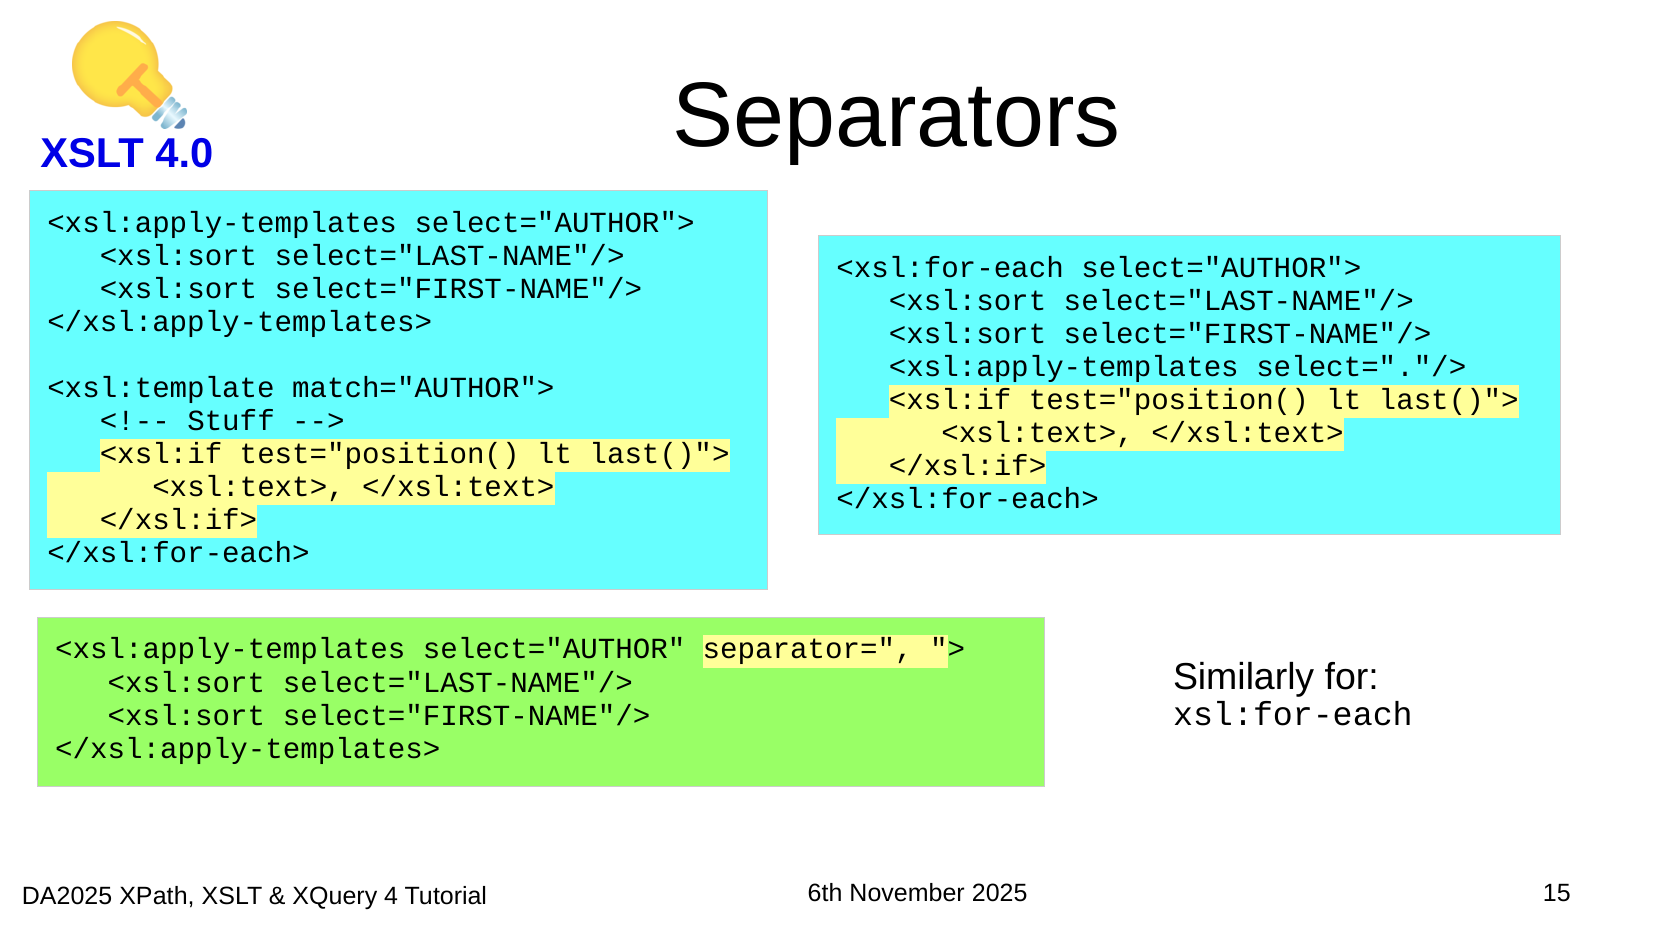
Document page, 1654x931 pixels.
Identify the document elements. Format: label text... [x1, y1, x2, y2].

text_box <xsl:apply-templates select="AUTHOR" separator=", "> <xsl:sort select="LAST-NAME"/> <xsl:sort select="FIRST-NAME"/> </xsl:apply-templates> [37, 617, 1045, 787]
text_box Similarly for: xsl:for-each [1158, 648, 1479, 743]
title Separators [222, 37, 1571, 193]
text_box <xsl:for-each select="AUTHOR"> <xsl:sort select="LAST-NAME"/> <xsl:sort select="FIRST-NAME"/> <xsl:apply-templates select="."/> <xsl:if test="position() lt last()"> <xsl:text>, </xsl:text> </xsl:if> </xsl:for-each> [818, 235, 1561, 535]
text_box <xsl:apply-templates select="AUTHOR"> <xsl:sort select="LAST-NAME"/> <xsl:sort select="FIRST-NAME"/> </xsl:apply-templates> <xsl:template match="AUTHOR"> <!-- Stuff --> <xsl:if test="position() lt last()"> <xsl:text>, </xsl:text> </xsl:if> </xsl:for-each> [29, 190, 768, 590]
picture [72, 21, 187, 129]
